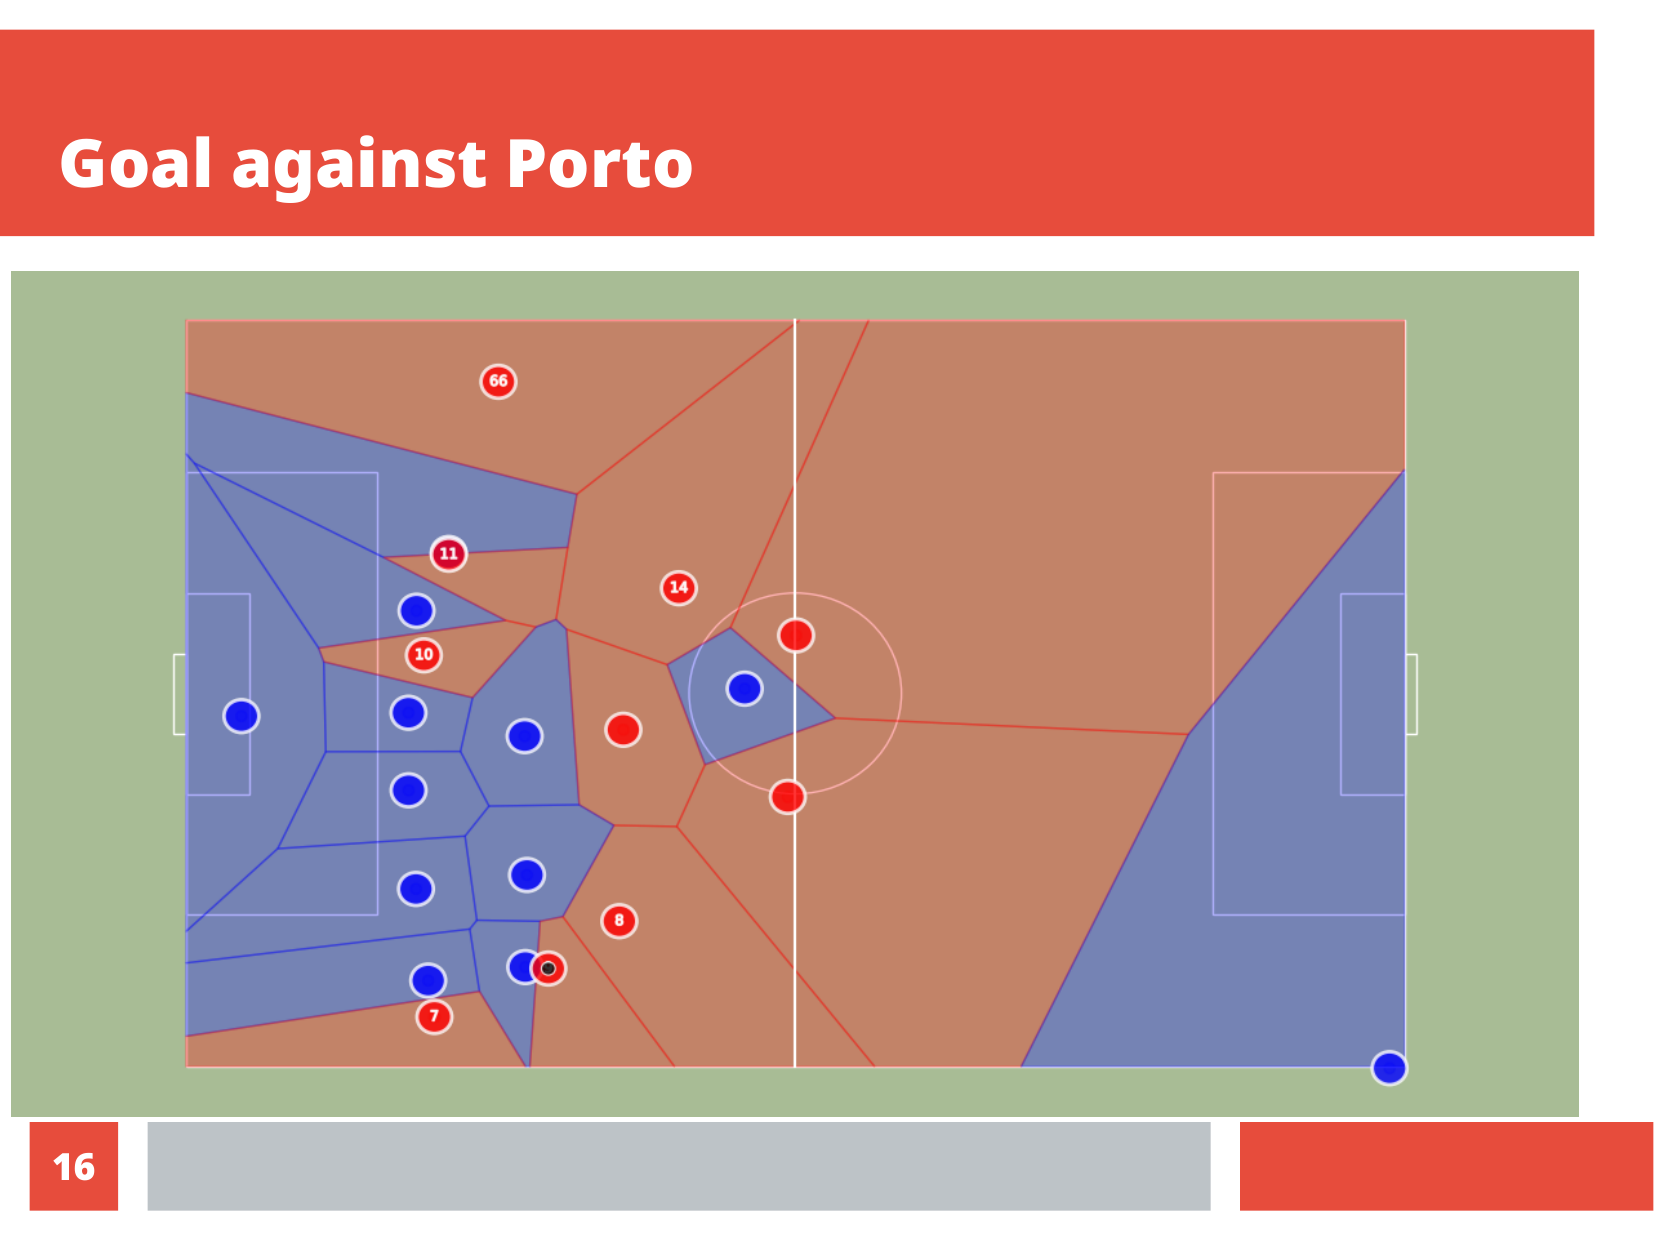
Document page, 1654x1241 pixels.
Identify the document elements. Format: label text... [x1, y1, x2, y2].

picture [11, 271, 1579, 1117]
title Goal against Porto [59, 59, 1595, 207]
